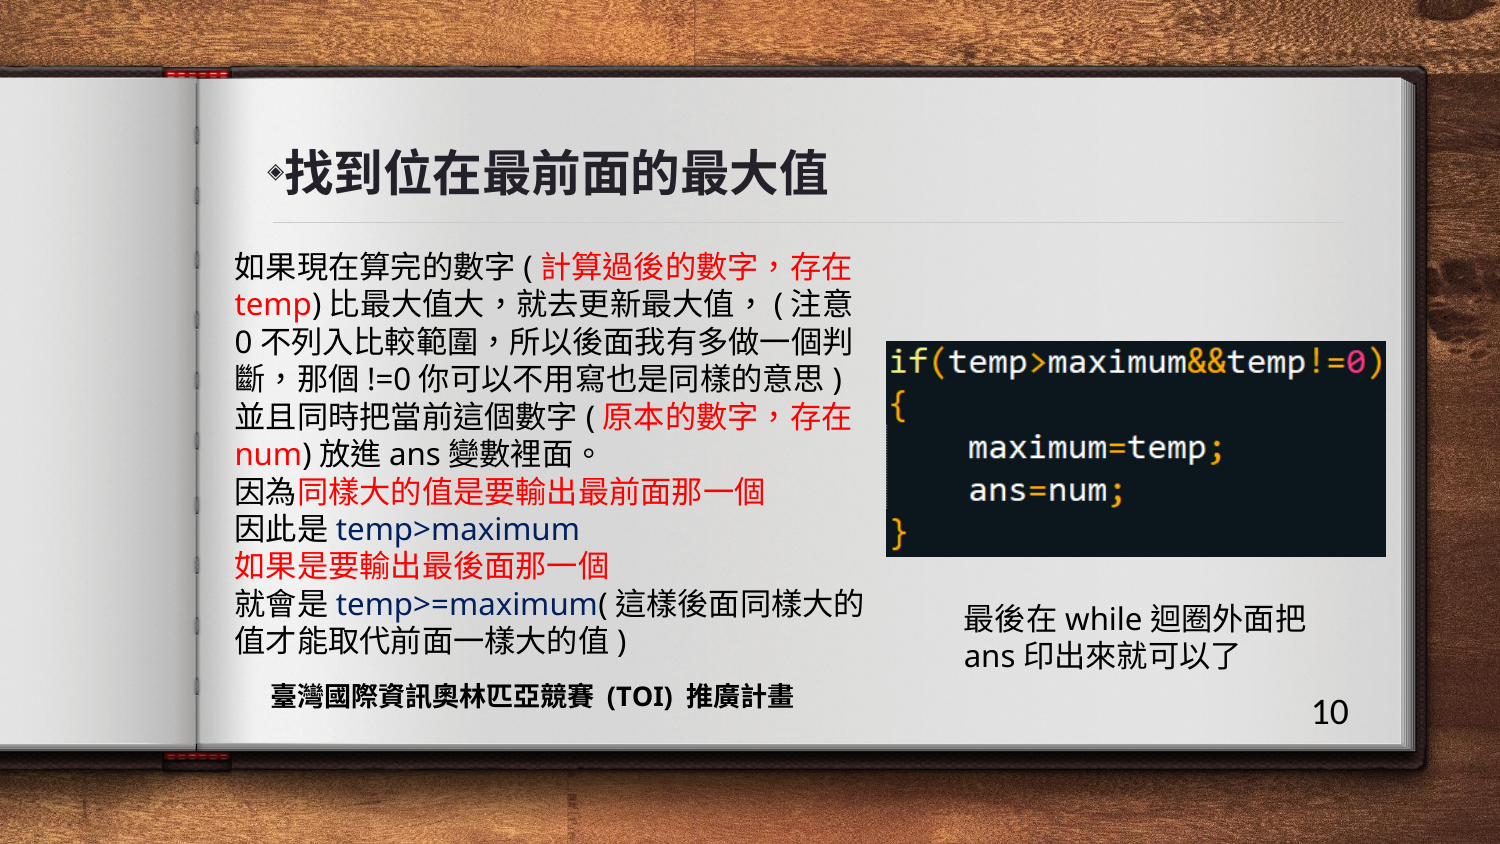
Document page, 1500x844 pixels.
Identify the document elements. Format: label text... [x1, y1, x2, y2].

text_box 如果現在算完的數字(計算過後的數字，存在temp)比最大值大，就去更新最大值，(注意0不列入比較範圍，所以後面我有多做一個判斷，那個!=0你可以不用寫也是同樣的意思) 並且同時把當前這個數字(原本的數字，存在num)放進ans變數裡面。 因為同樣大的值是要輸出最前面那一個 因此是temp>maximum 如果是要輸出最後面那一個 就會是temp>=maximum(這樣後面同樣大的值才能取代前面一樣大的值) [219, 239, 887, 672]
list 找到位在最前面的最大值 [252, 126, 1183, 216]
text_box 最後在while迴圈外面把ans印出來就可以了 [949, 591, 1324, 683]
picture [886, 341, 1386, 557]
text_box [1295, 672, 1386, 737]
